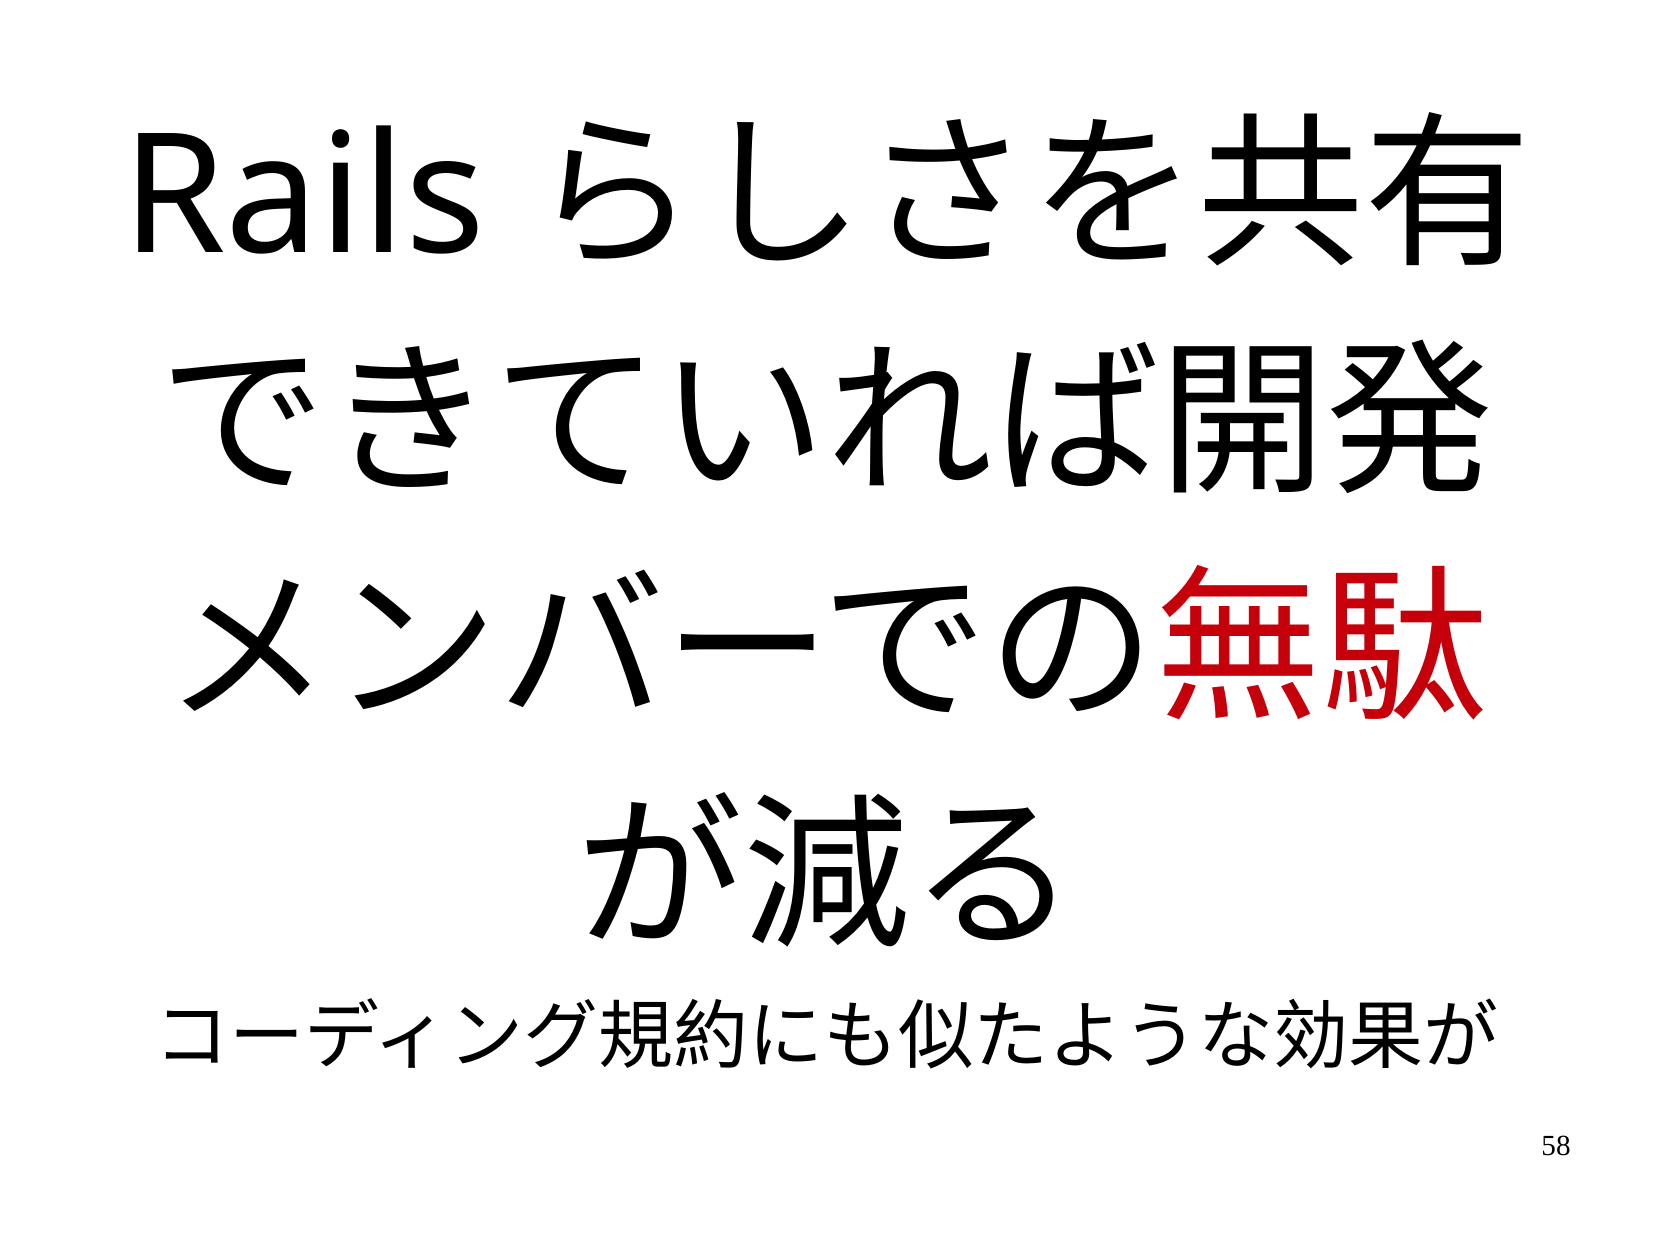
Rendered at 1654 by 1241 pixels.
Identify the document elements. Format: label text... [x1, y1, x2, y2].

subtitle Railsらしさを共有できていれば開発メンバーでの無駄が減る コーディング規約にも似たような効果が [82, 56, 1571, 1102]
